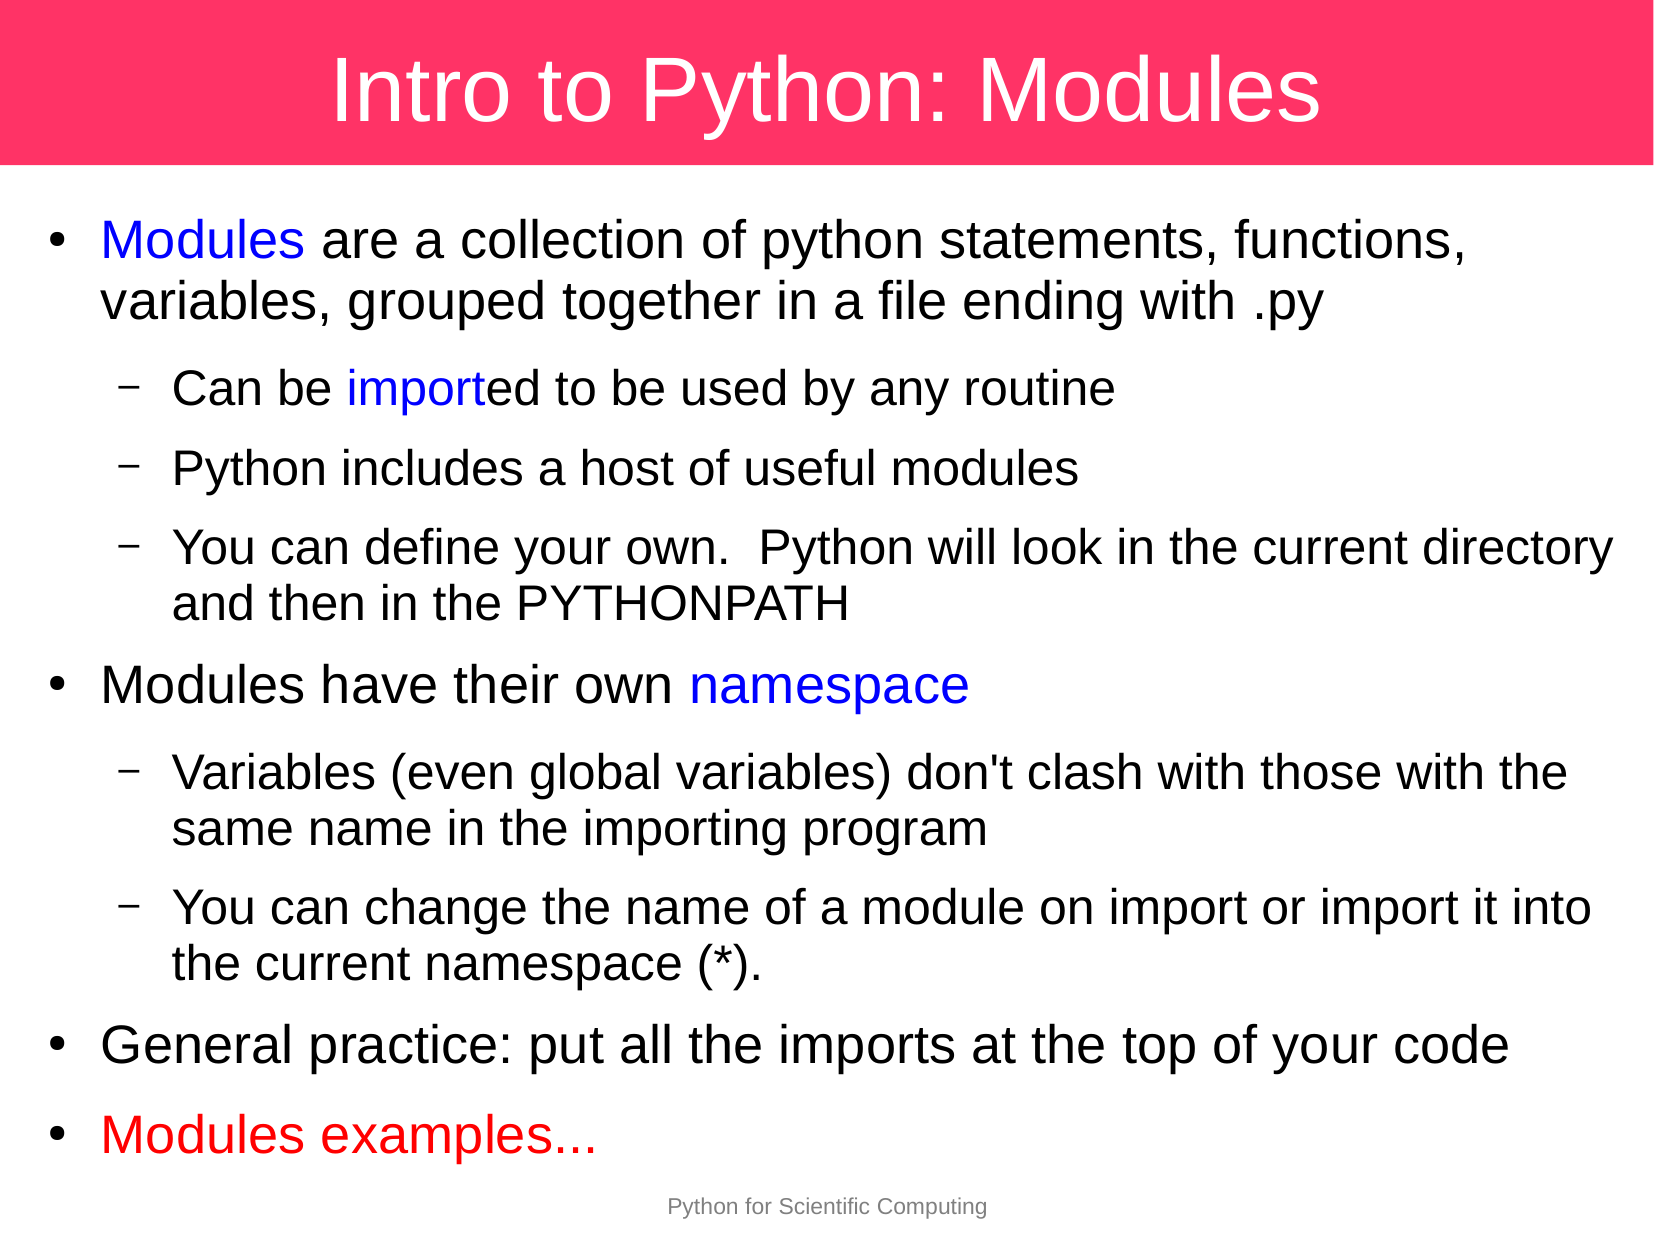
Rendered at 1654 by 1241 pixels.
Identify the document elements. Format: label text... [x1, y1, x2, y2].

title Intro to Python: Modules [82, 31, 1571, 148]
list Modules are a collection of python statements, functions, variables, grouped together in a file ending with .py Can be imported to be used by any routine Python includes a host of useful modules You can define your own. Python will look in the current directory and then in the PYTHONPATH Modules have their own namespace Variables (even global variables) don't clash with those with the same name in the importing program You can change the name of a module on import or import it into the current namespace (*). General practice: put all the imports at the top of your code Modules examples... [30, 210, 1621, 1171]
